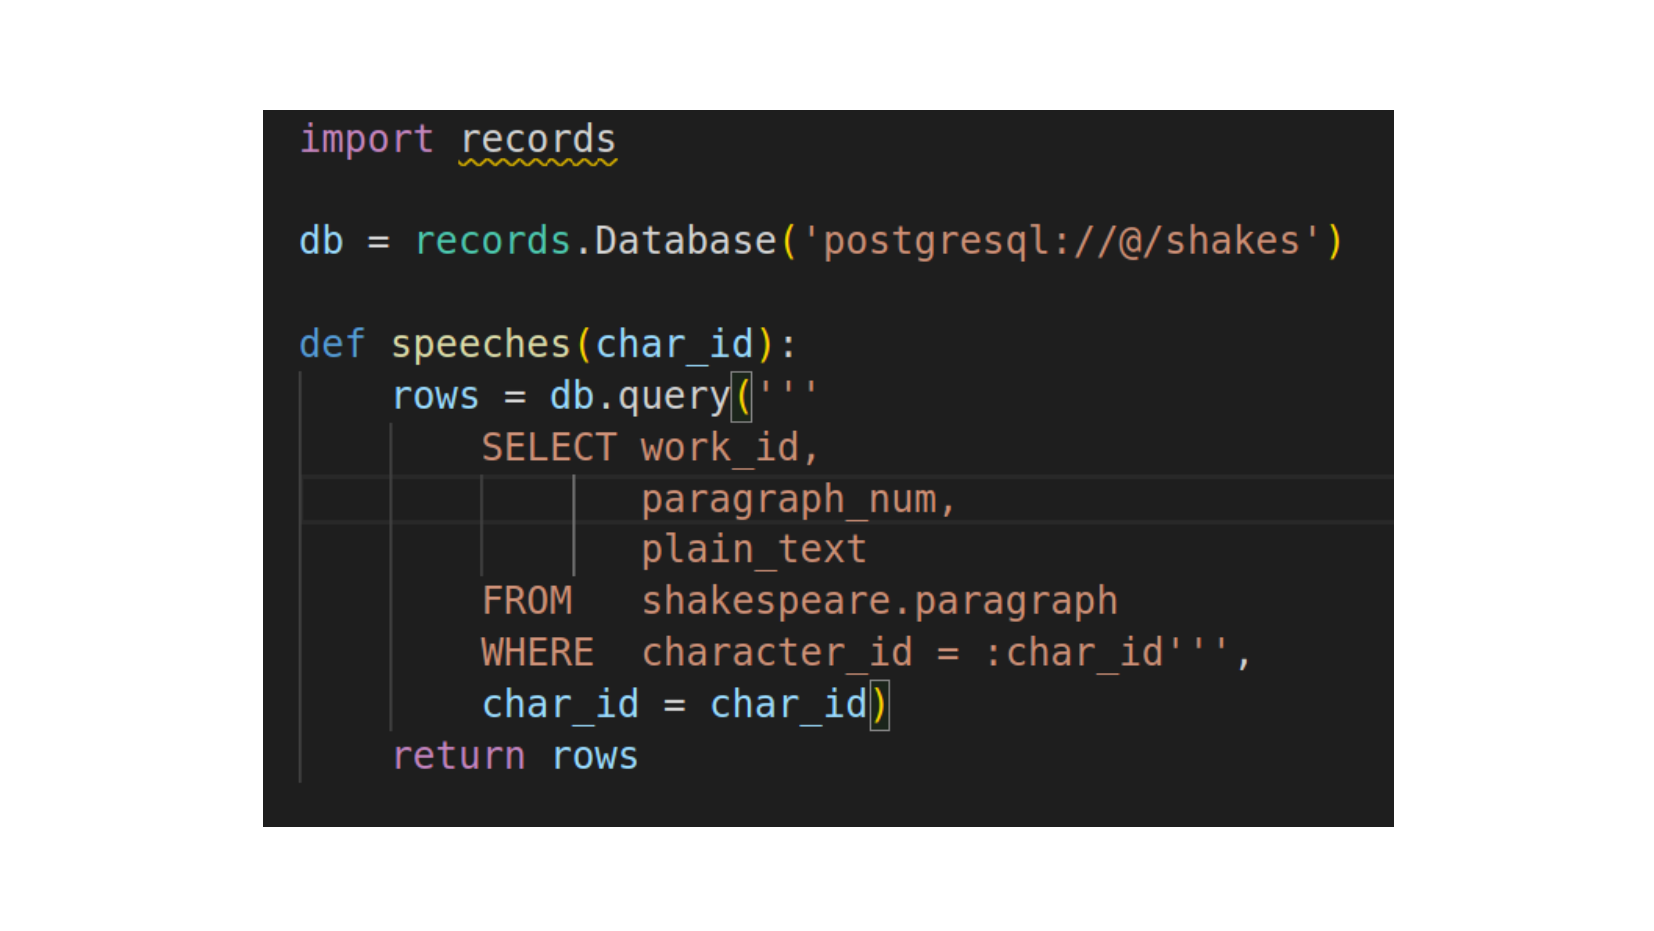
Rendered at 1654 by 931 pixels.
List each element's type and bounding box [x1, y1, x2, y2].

picture [263, 110, 1394, 827]
